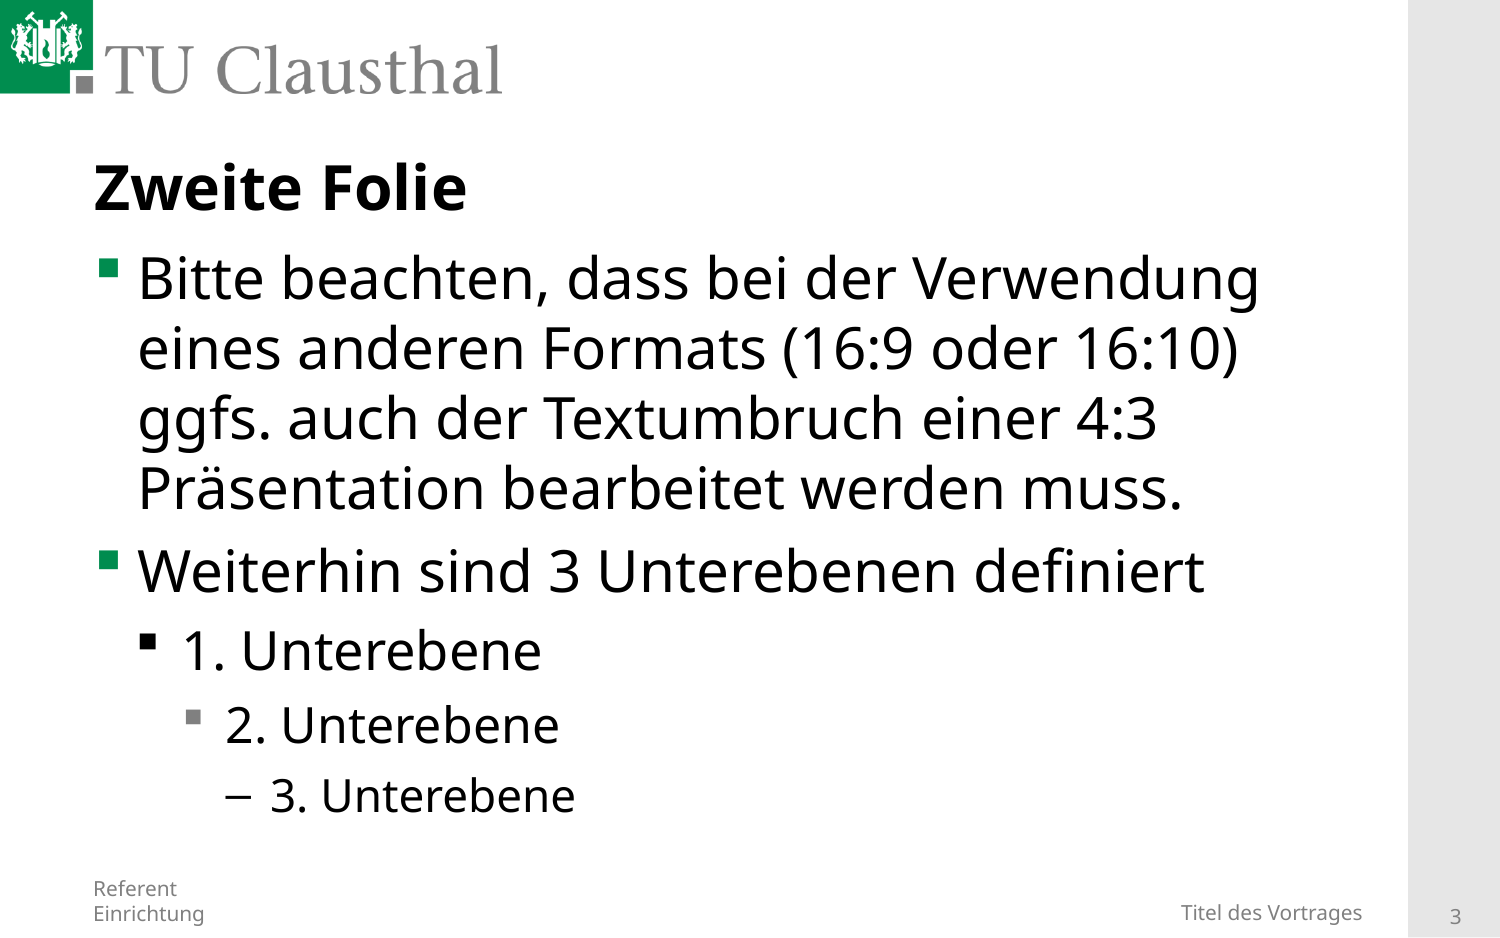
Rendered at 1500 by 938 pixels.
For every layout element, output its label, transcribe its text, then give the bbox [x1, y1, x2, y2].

title Zweite Folie [79, 140, 1375, 220]
picture [0, 0, 502, 94]
list Bitte beachten, dass bei der Verwendung eines anderen Formats (16:9 oder 16:10) ggfs. auch der Textumbruch einer 4:3 Präsentation bearbeitet werden muss. Weiterhin sind 3 Unterebenen definiert 1. Unterebene 2. Unterebene 3. Unterebene [78, 233, 1379, 824]
